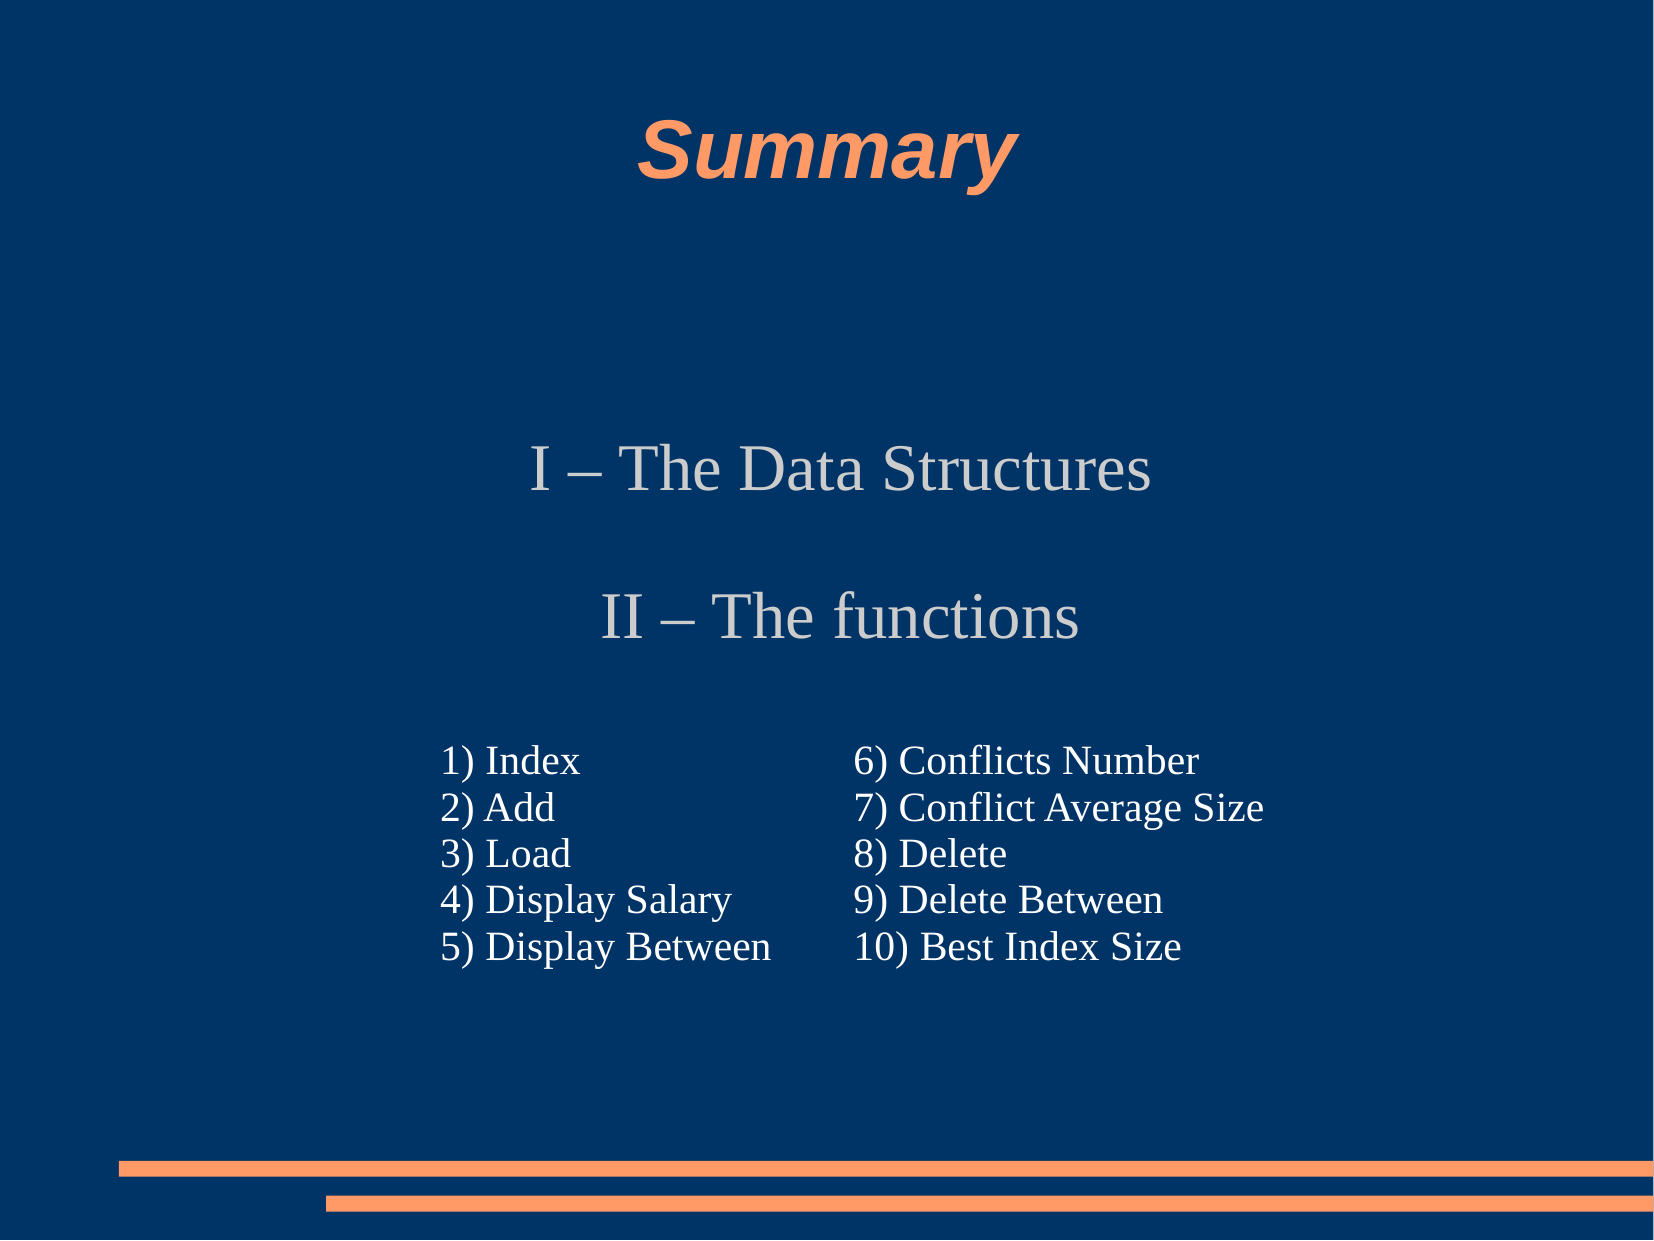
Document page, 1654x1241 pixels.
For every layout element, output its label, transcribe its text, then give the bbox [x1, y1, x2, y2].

text_box 1) Index 2) Add 3) Load 4) Display Salary 5) Display Between [425, 730, 838, 981]
subtitle I – The Data Structures II – The functions [121, 317, 1561, 1137]
text_box 6) Conflicts Number 7) Conflict Average Size 8) Delete 9) Delete Between 10) Best Index Size [838, 730, 1371, 981]
title Summary [121, 46, 1534, 254]
